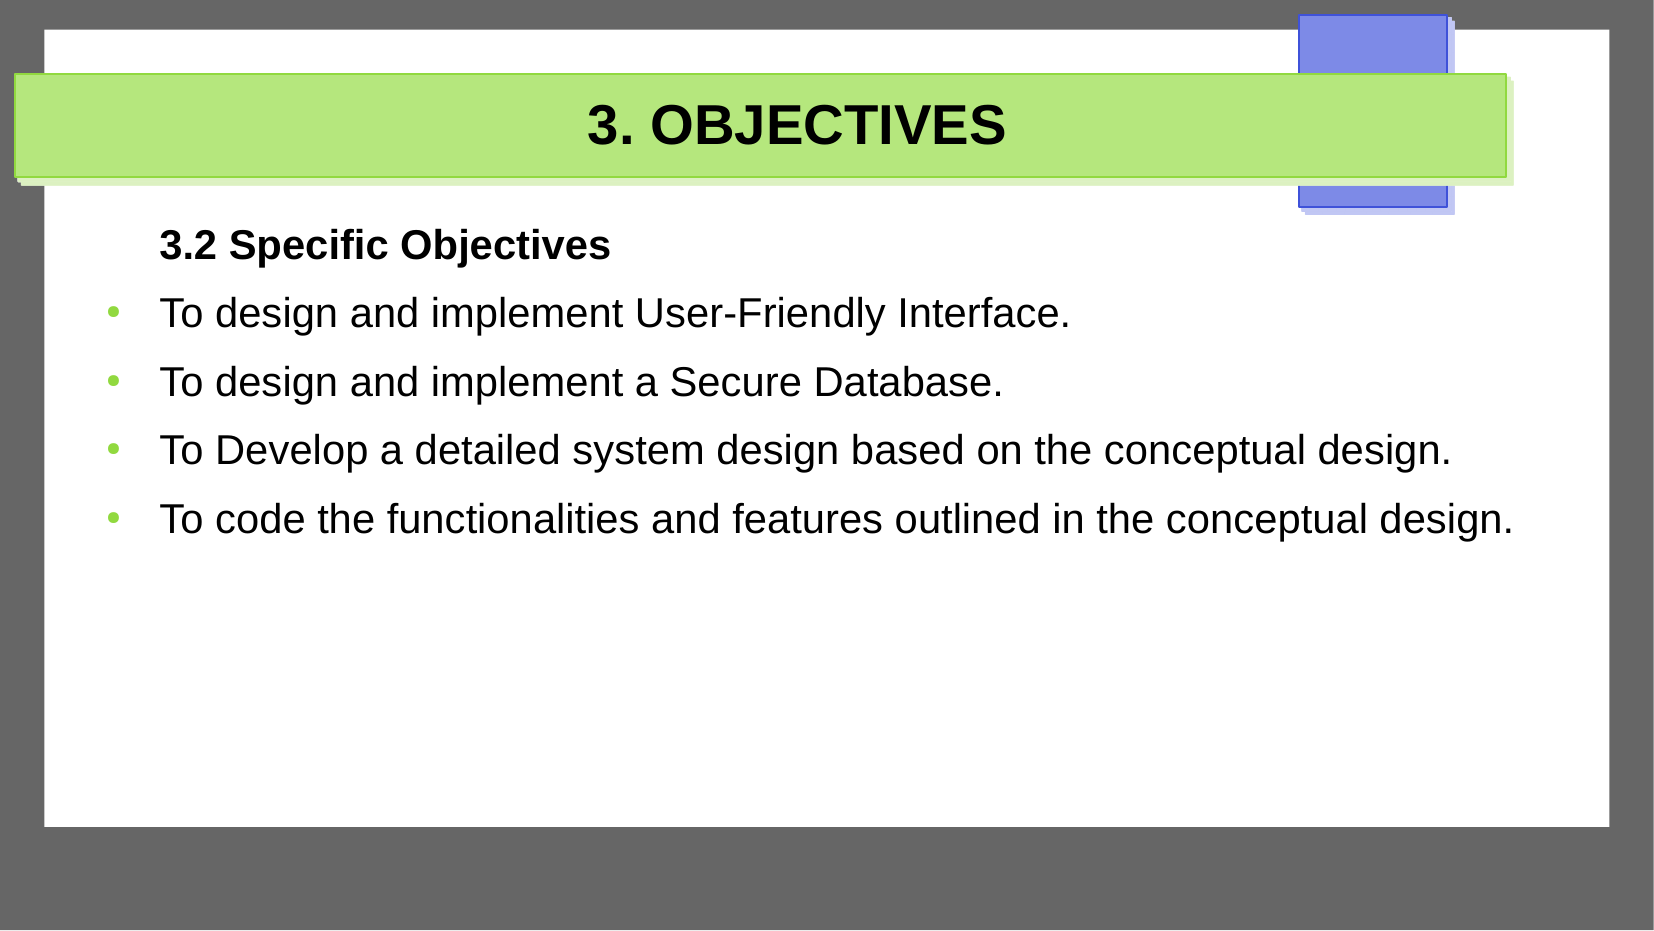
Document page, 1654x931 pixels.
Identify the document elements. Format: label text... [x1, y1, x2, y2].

title 3. OBJECTIVES [88, 73, 1506, 178]
list 3.2 Specific Objectives To design and implement User-Friendly Interface. To design and implement a Secure Database. To Develop a detailed system design based on the conceptual design. To code the functionalities and features outlined in the conceptual design. [88, 221, 1565, 813]
